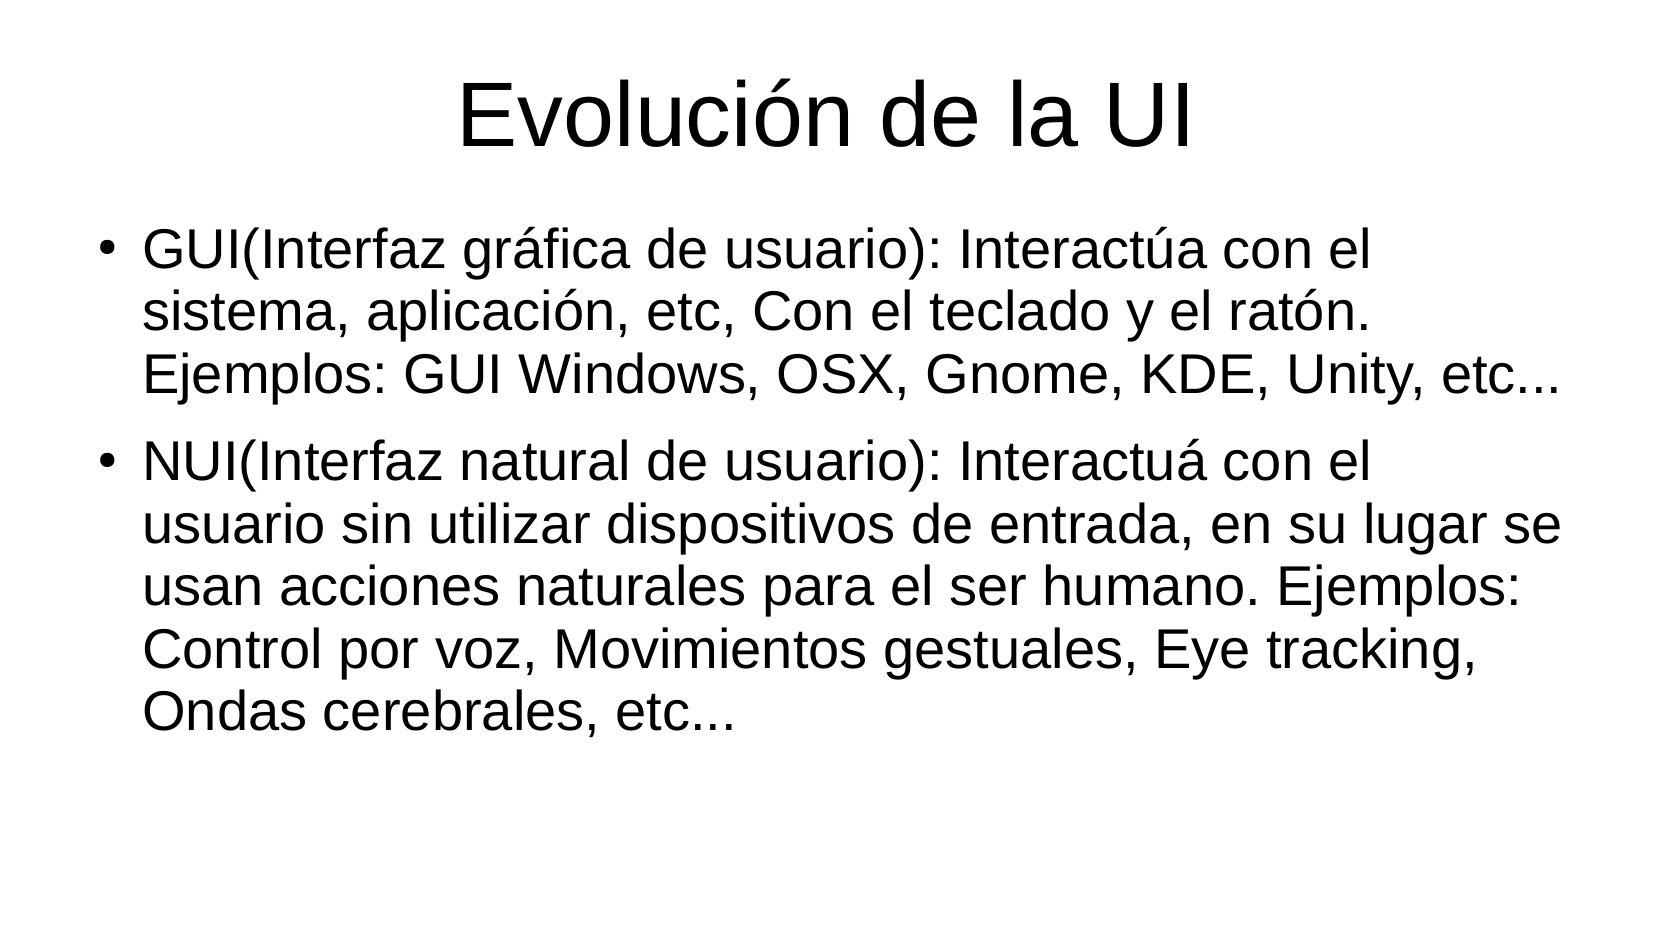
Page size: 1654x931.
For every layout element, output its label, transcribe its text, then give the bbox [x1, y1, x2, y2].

list GUI(Interfaz gráfica de usuario): Interactúa con el sistema, aplicación, etc, Con el teclado y el ratón. Ejemplos: GUI Windows, OSX, Gnome, KDE, Unity, etc... NUI(Interfaz natural de usuario): Interactuá con el usuario sin utilizar dispositivos de entrada, en su lugar se usan acciones naturales para el ser humano. Ejemplos: Control por voz, Movimientos gestuales, Eye tracking, Ondas cerebrales, etc... [82, 217, 1571, 758]
title Evolución de la UI [82, 37, 1571, 193]
